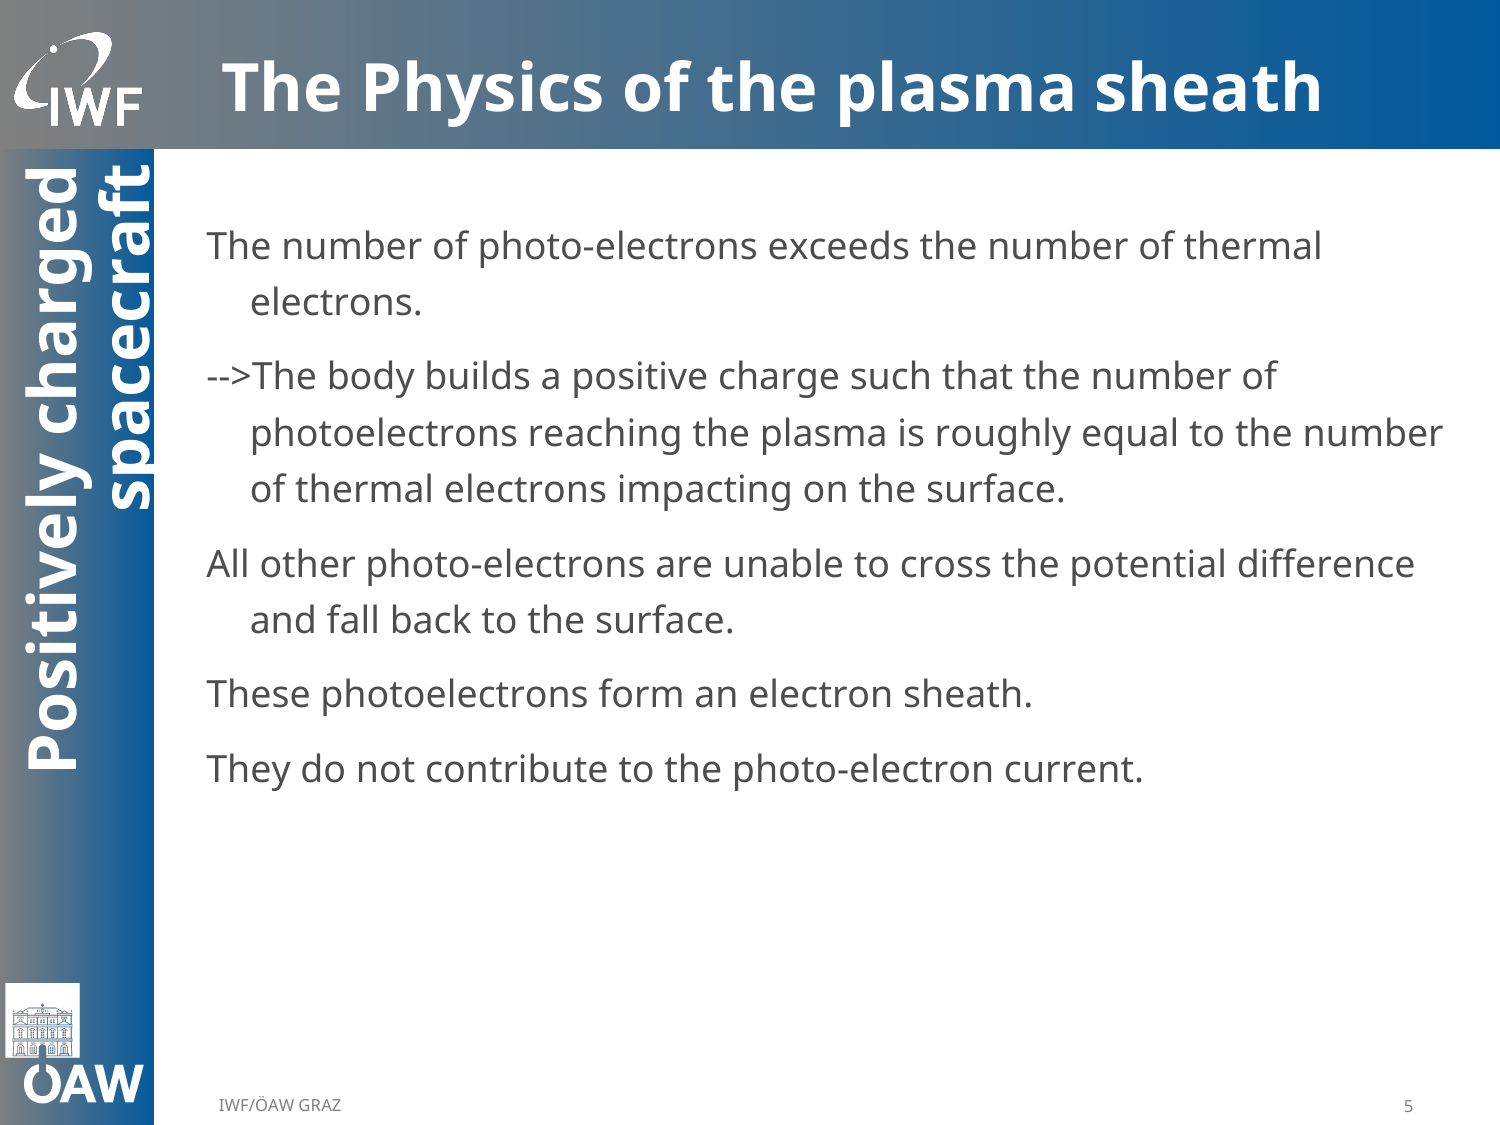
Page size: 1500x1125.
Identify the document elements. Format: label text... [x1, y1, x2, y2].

title The Physics of the plasma sheath [206, 31, 1459, 149]
list The number of photo-electrons exceeds the number of thermal electrons. -->The body builds a positive charge such that the number of photoelectrons reaching the plasma is roughly equal to the number of thermal electrons impacting on the surface. All other photo-electrons are unable to cross the potential difference and fall back to the surface. These photoelectrons form an electron sheath. They do not contribute to the photo-electron current. [206, 214, 1459, 1004]
picture [8, 32, 154, 132]
text_box Positively charged spacecraft [29, 148, 154, 959]
picture [5, 983, 154, 1105]
